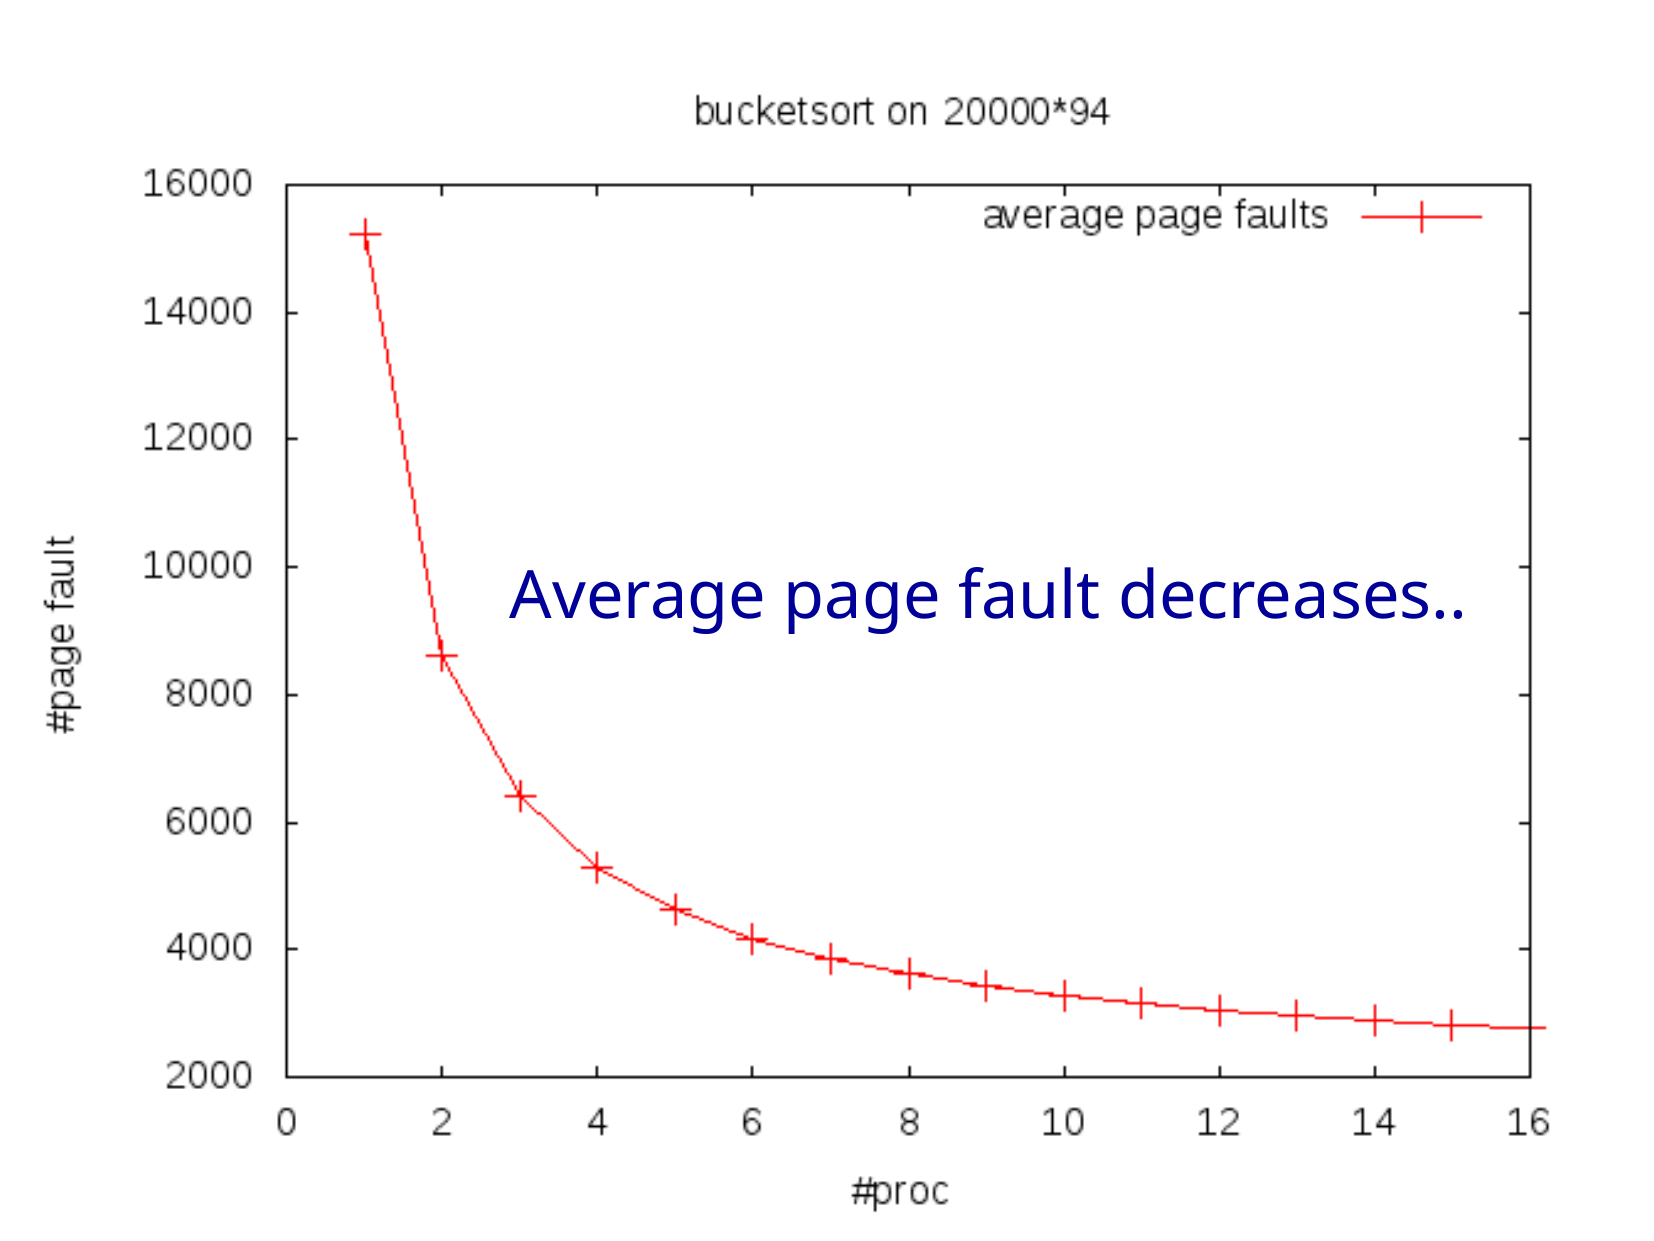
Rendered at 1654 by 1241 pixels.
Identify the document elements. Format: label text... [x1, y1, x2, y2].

picture [30, 44, 1606, 1227]
text_box Average page fault decreases.. [495, 540, 1486, 676]
